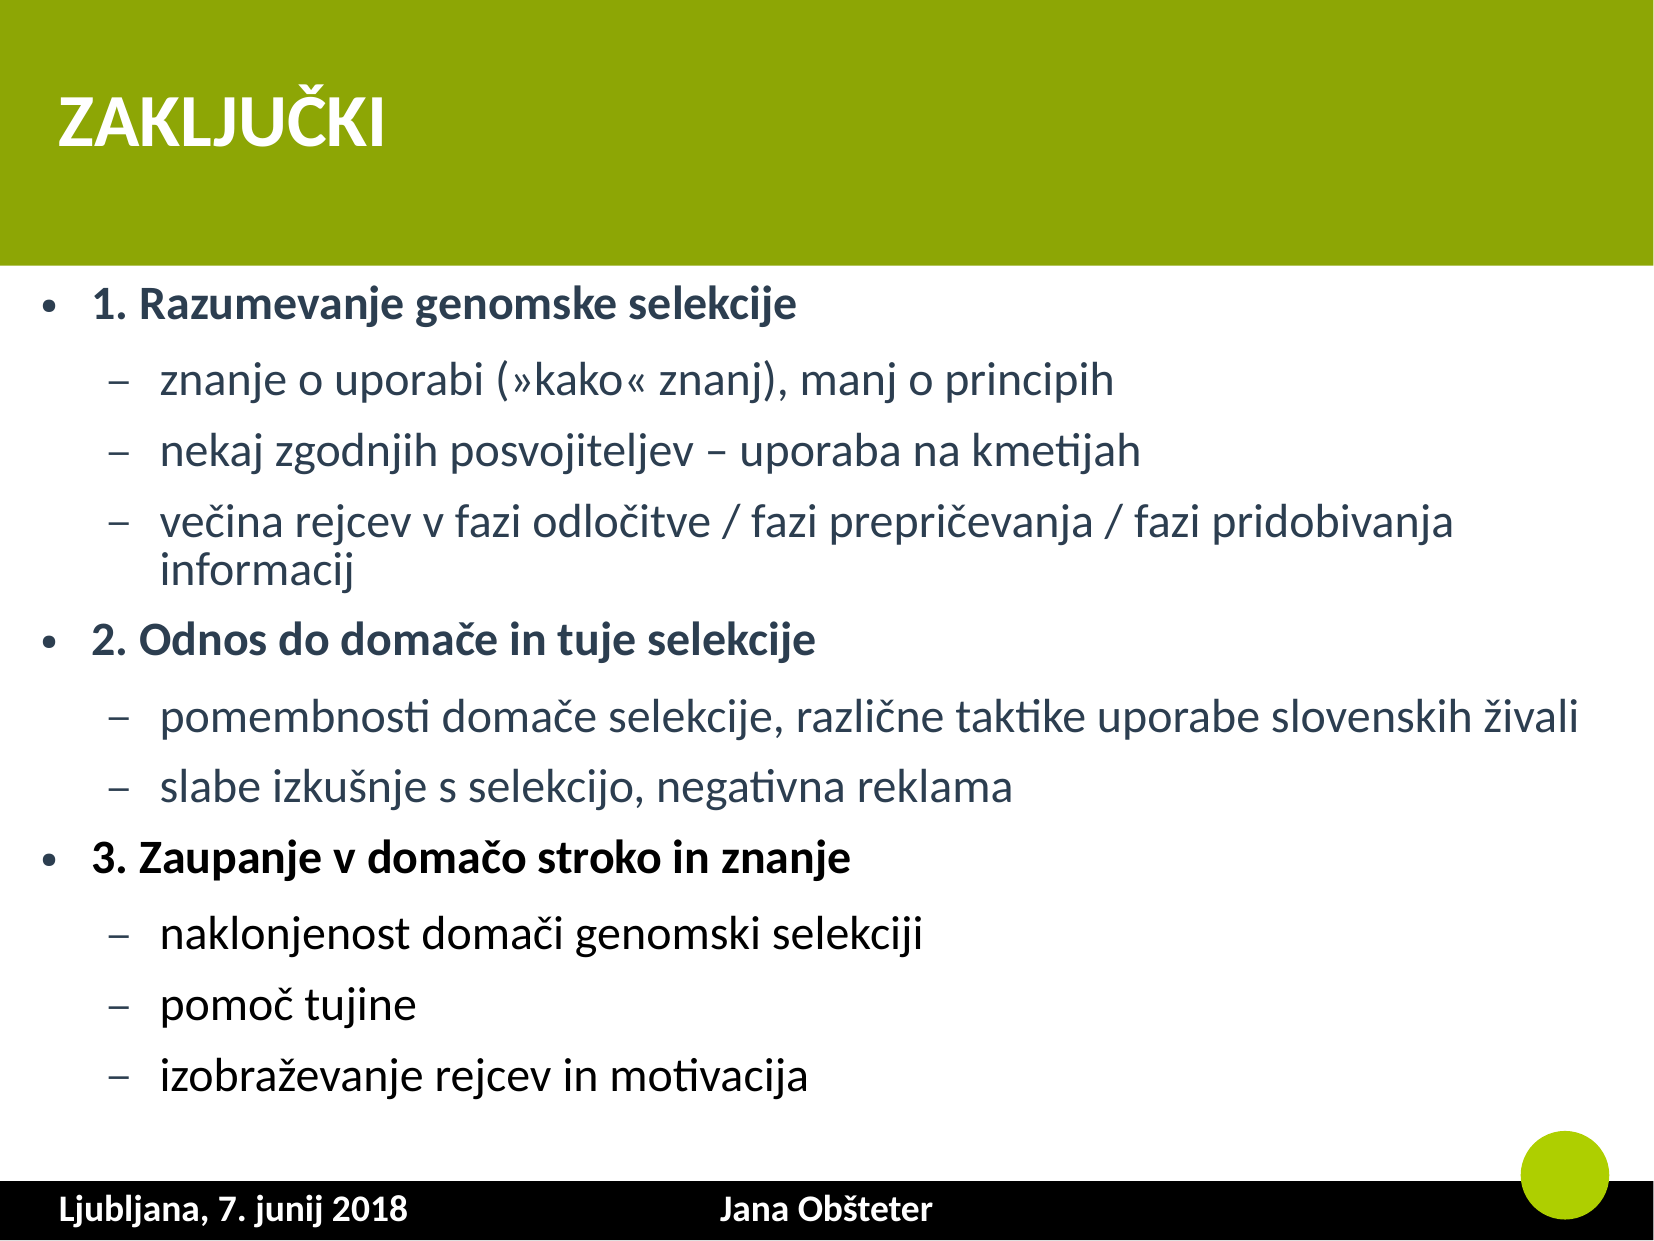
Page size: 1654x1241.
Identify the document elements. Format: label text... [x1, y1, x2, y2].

title ZAKLJUČKI [59, 49, 1595, 207]
list 1. Razumevanje genomske selekcije znanje o uporabi (»kako« znanj), manj o principih nekaj zgodnjih posvojiteljev – uporaba na kmetijah večina rejcev v fazi odločitve / fazi prepričevanja / fazi pridobivanja informacij 2. Odnos do domače in tuje selekcije pomembnosti domače selekcije, različne taktike uporabe slovenskih živali slabe izkušnje s selekcijo, negativna reklama 3. Zaupanje v domačo stroko in znanje naklonjenost domači genomski selekciji pomoč tujine izobraževanje rejcev in motivacija [23, 283, 1595, 1152]
